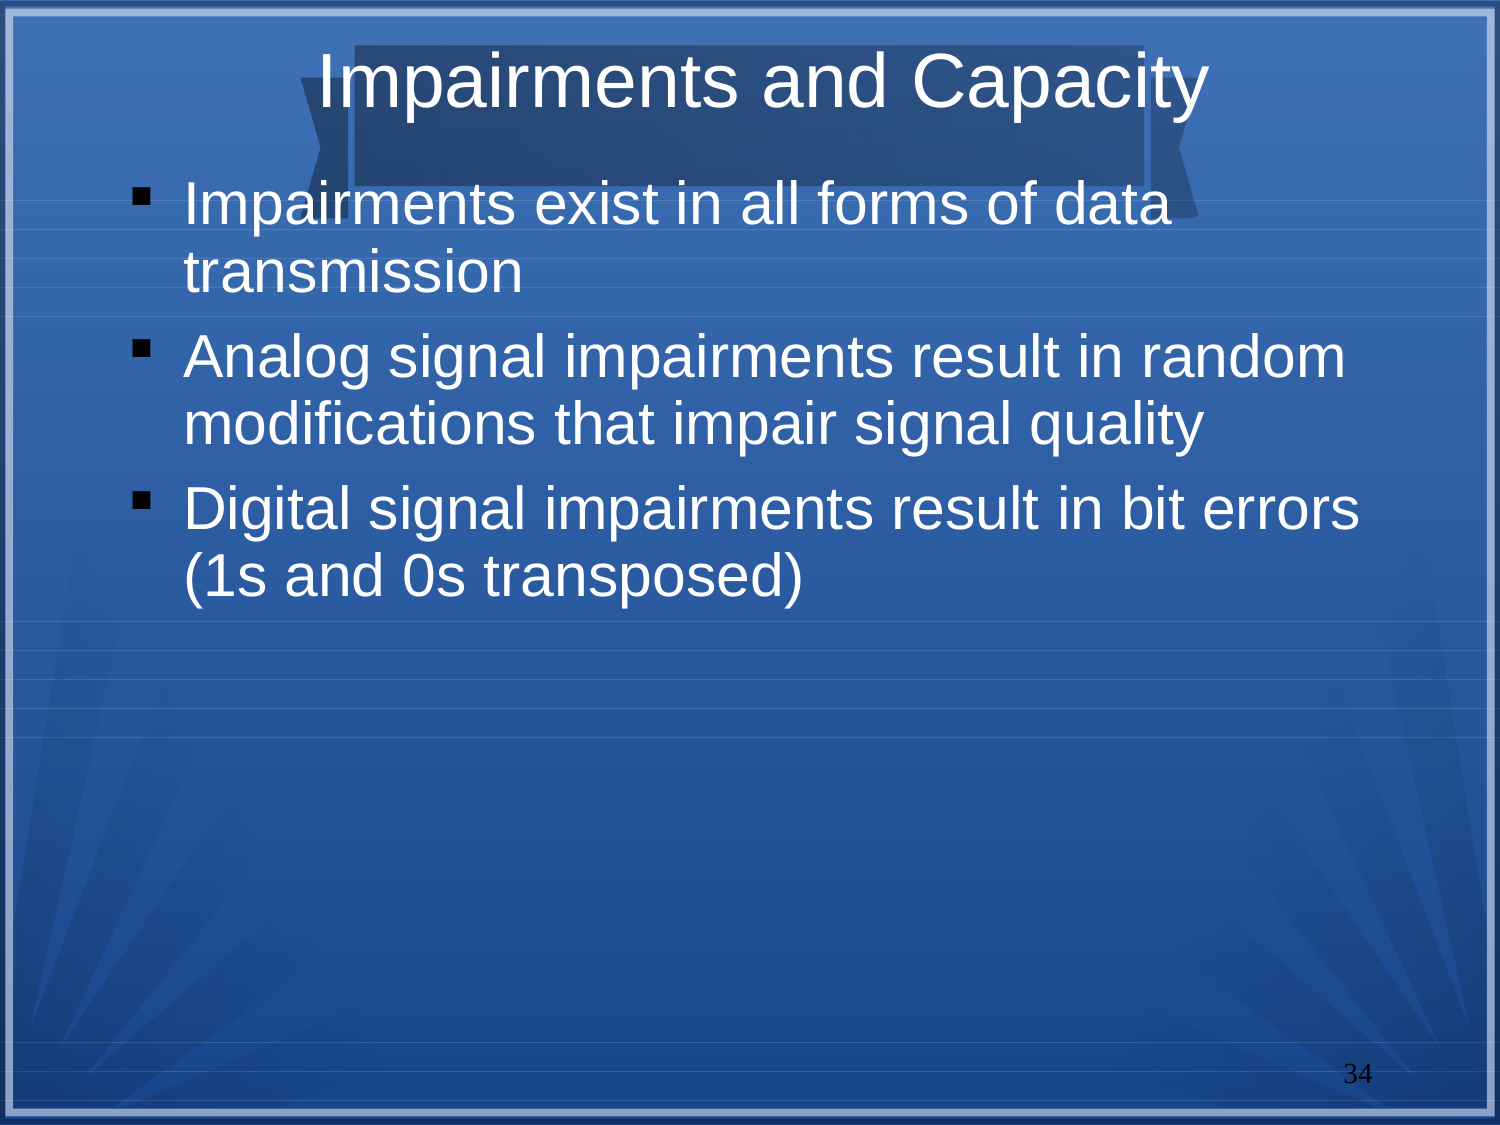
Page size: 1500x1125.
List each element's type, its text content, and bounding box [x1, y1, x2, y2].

title Impairments and Capacity [112, 0, 1388, 162]
list Impairments exist in all forms of data transmission Analog signal impairments result in random modifications that impair signal quality Digital signal impairments result in bit errors (1s and 0s transposed) [112, 162, 1388, 1025]
text_box 47 [1074, 1050, 1388, 1125]
